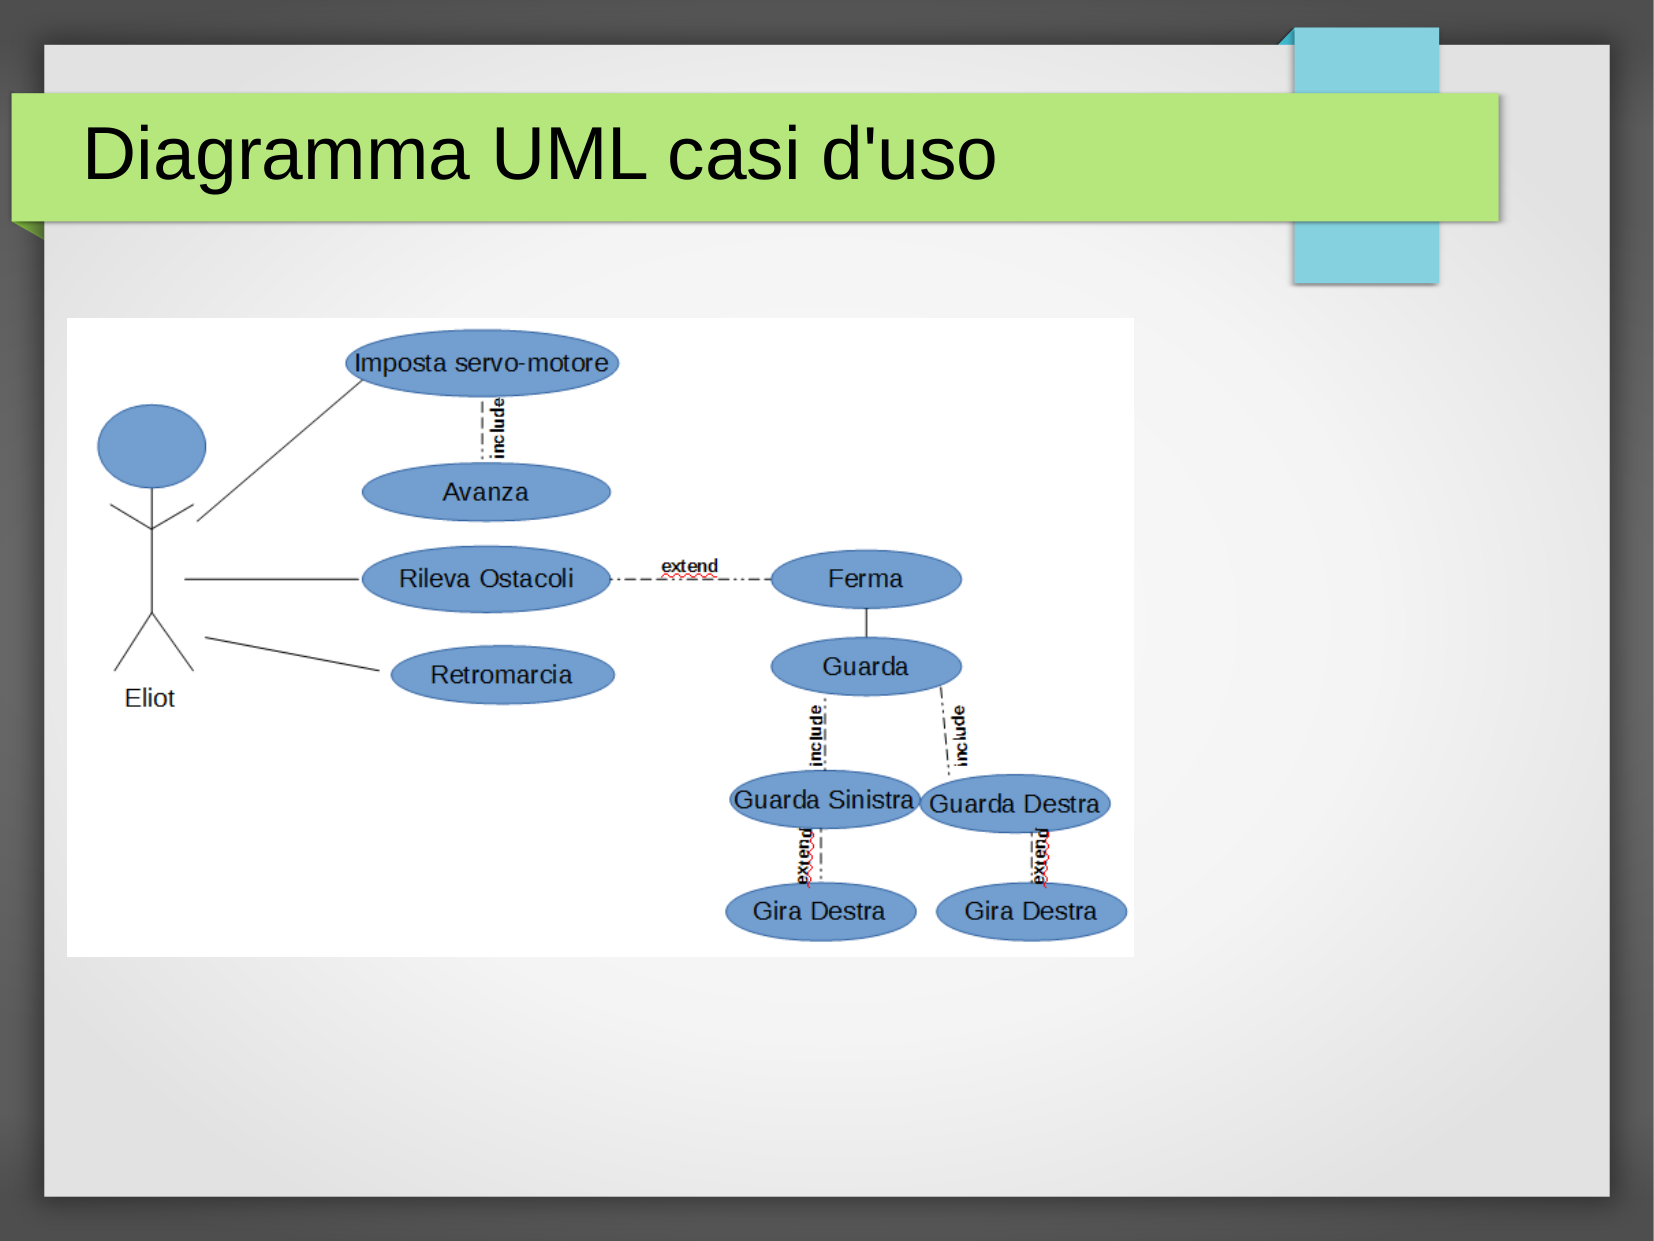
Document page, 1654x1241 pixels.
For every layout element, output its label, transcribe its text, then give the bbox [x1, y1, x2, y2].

text_box Diomede Mazzone [1326, 0, 1654, 71]
picture [0, 0, 1654, 1241]
title Diagramma UML casi d'uso [82, 94, 1264, 213]
